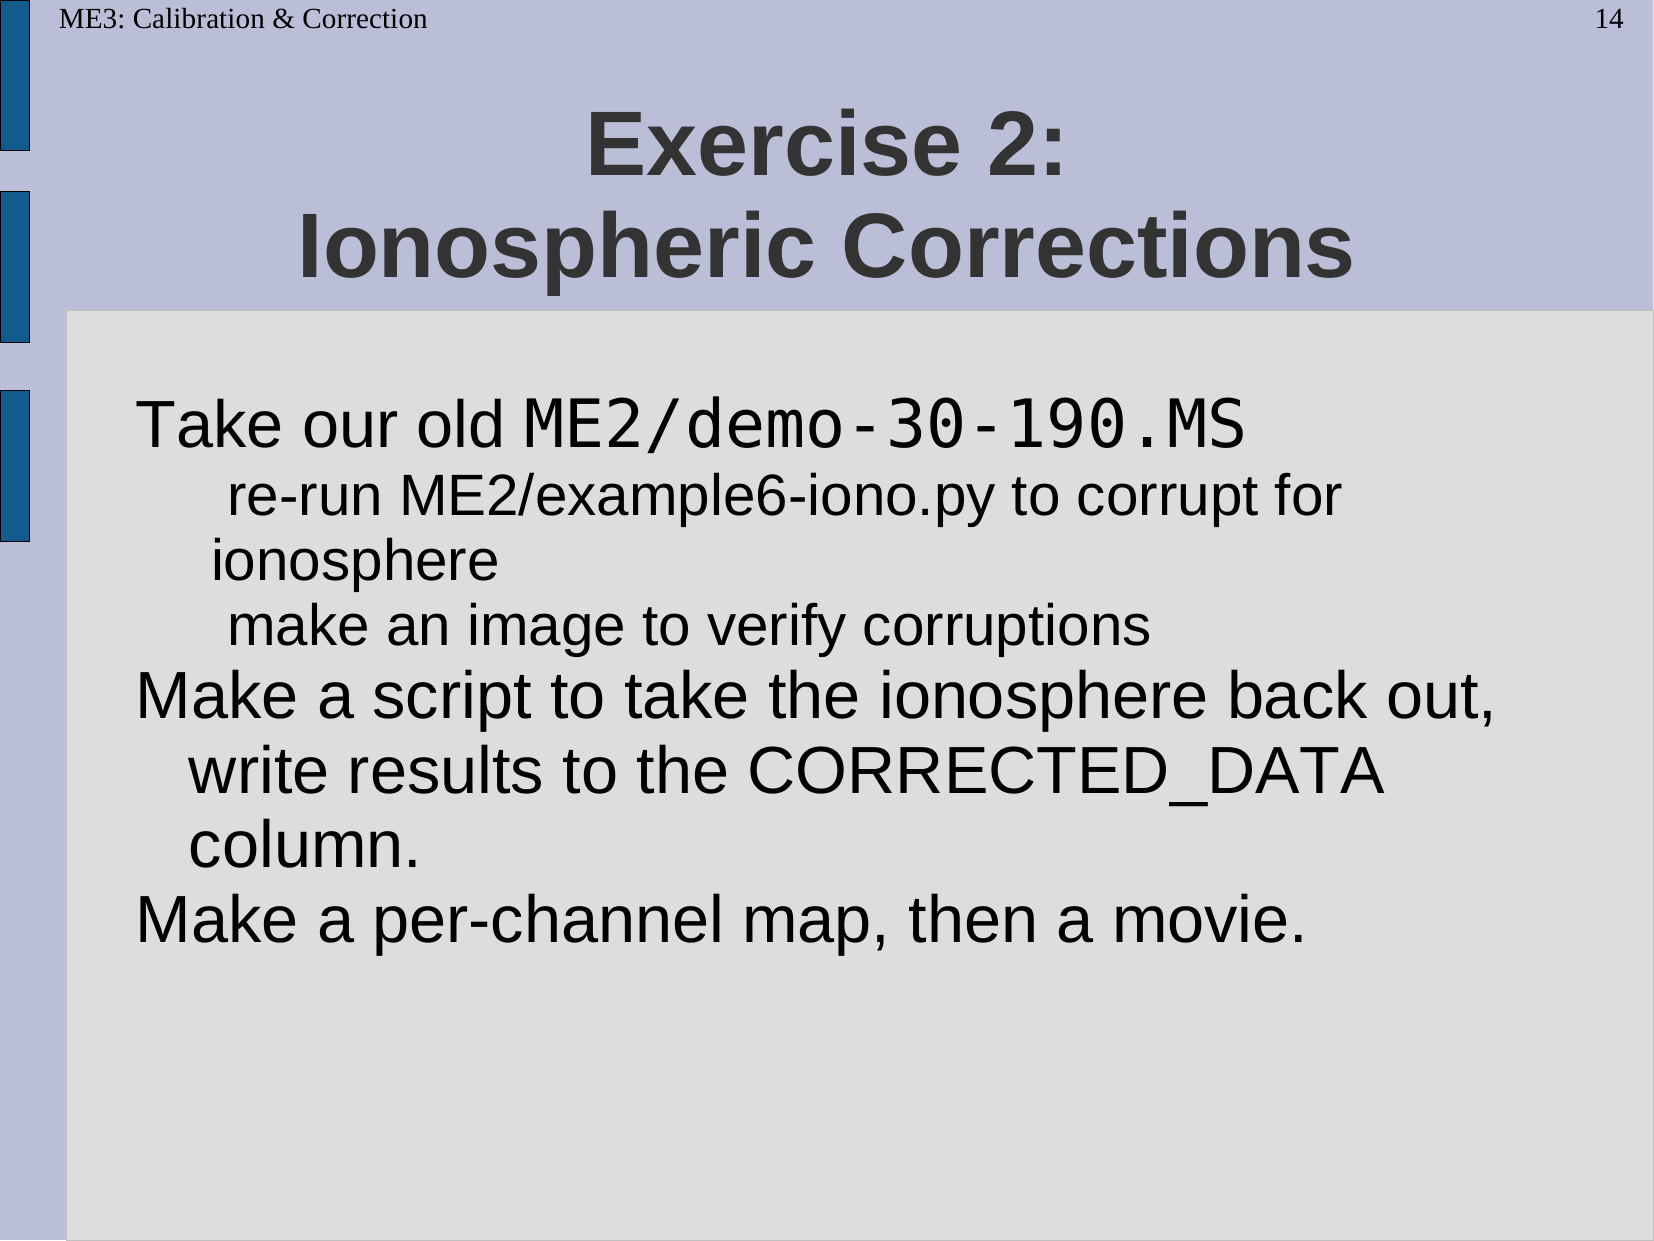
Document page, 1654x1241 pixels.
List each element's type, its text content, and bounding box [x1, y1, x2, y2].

title Exercise 2: Ionospheric Corrections [121, 87, 1534, 302]
list Take our old ME2/demo-30-190.MS re-run ME2/example6-iono.py to corrupt for ionosphere make an image to verify corruptions Make a script to take the ionosphere back out, write results to the CORRECTED_DATA column. Make a per-channel map, then a movie. [118, 385, 1531, 1152]
